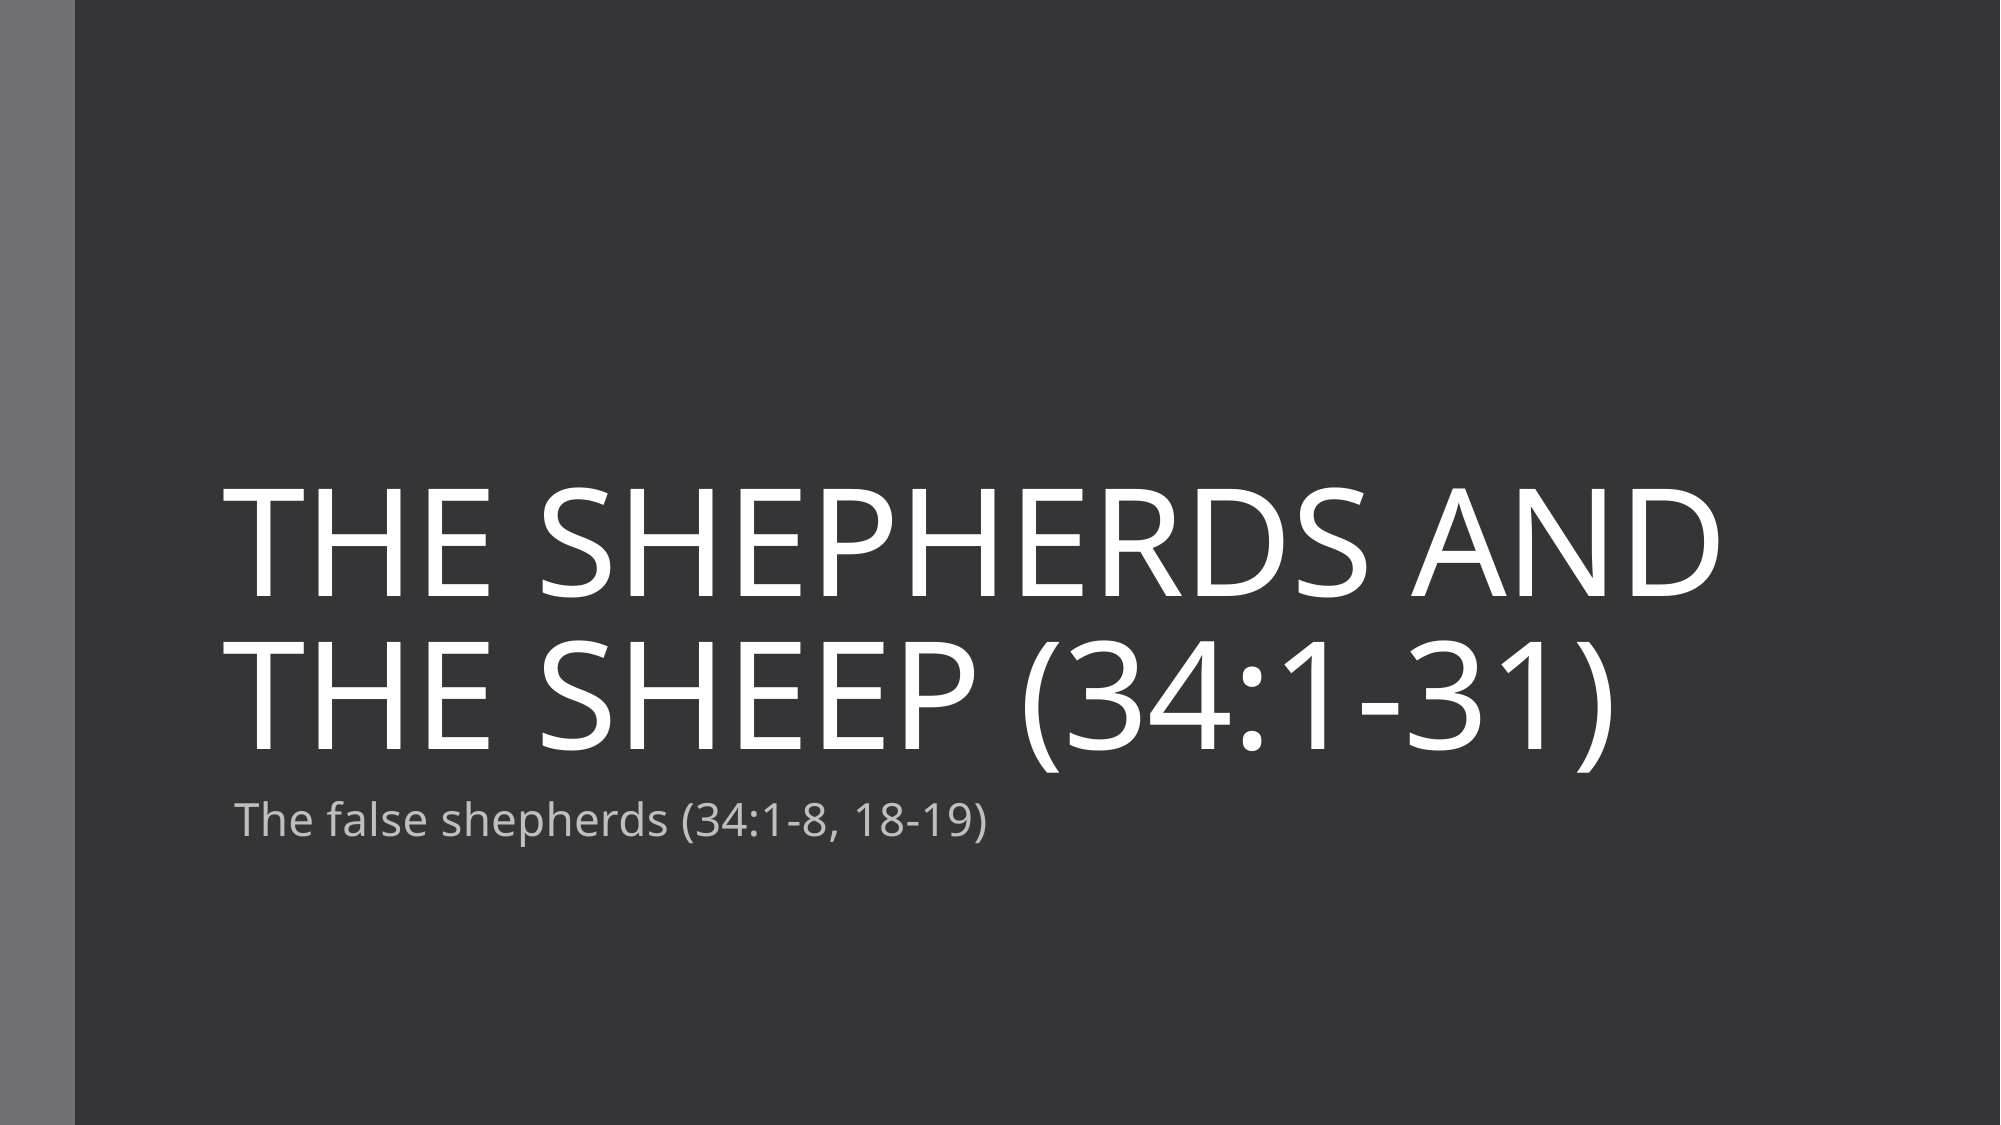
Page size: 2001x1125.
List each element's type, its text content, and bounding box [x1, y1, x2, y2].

title THE SHEPHERDS AND THE SHEEP (34:1-31) [206, 124, 1752, 787]
subtitle The false shepherds (34:1-8, 18-19) [206, 787, 1752, 1066]
